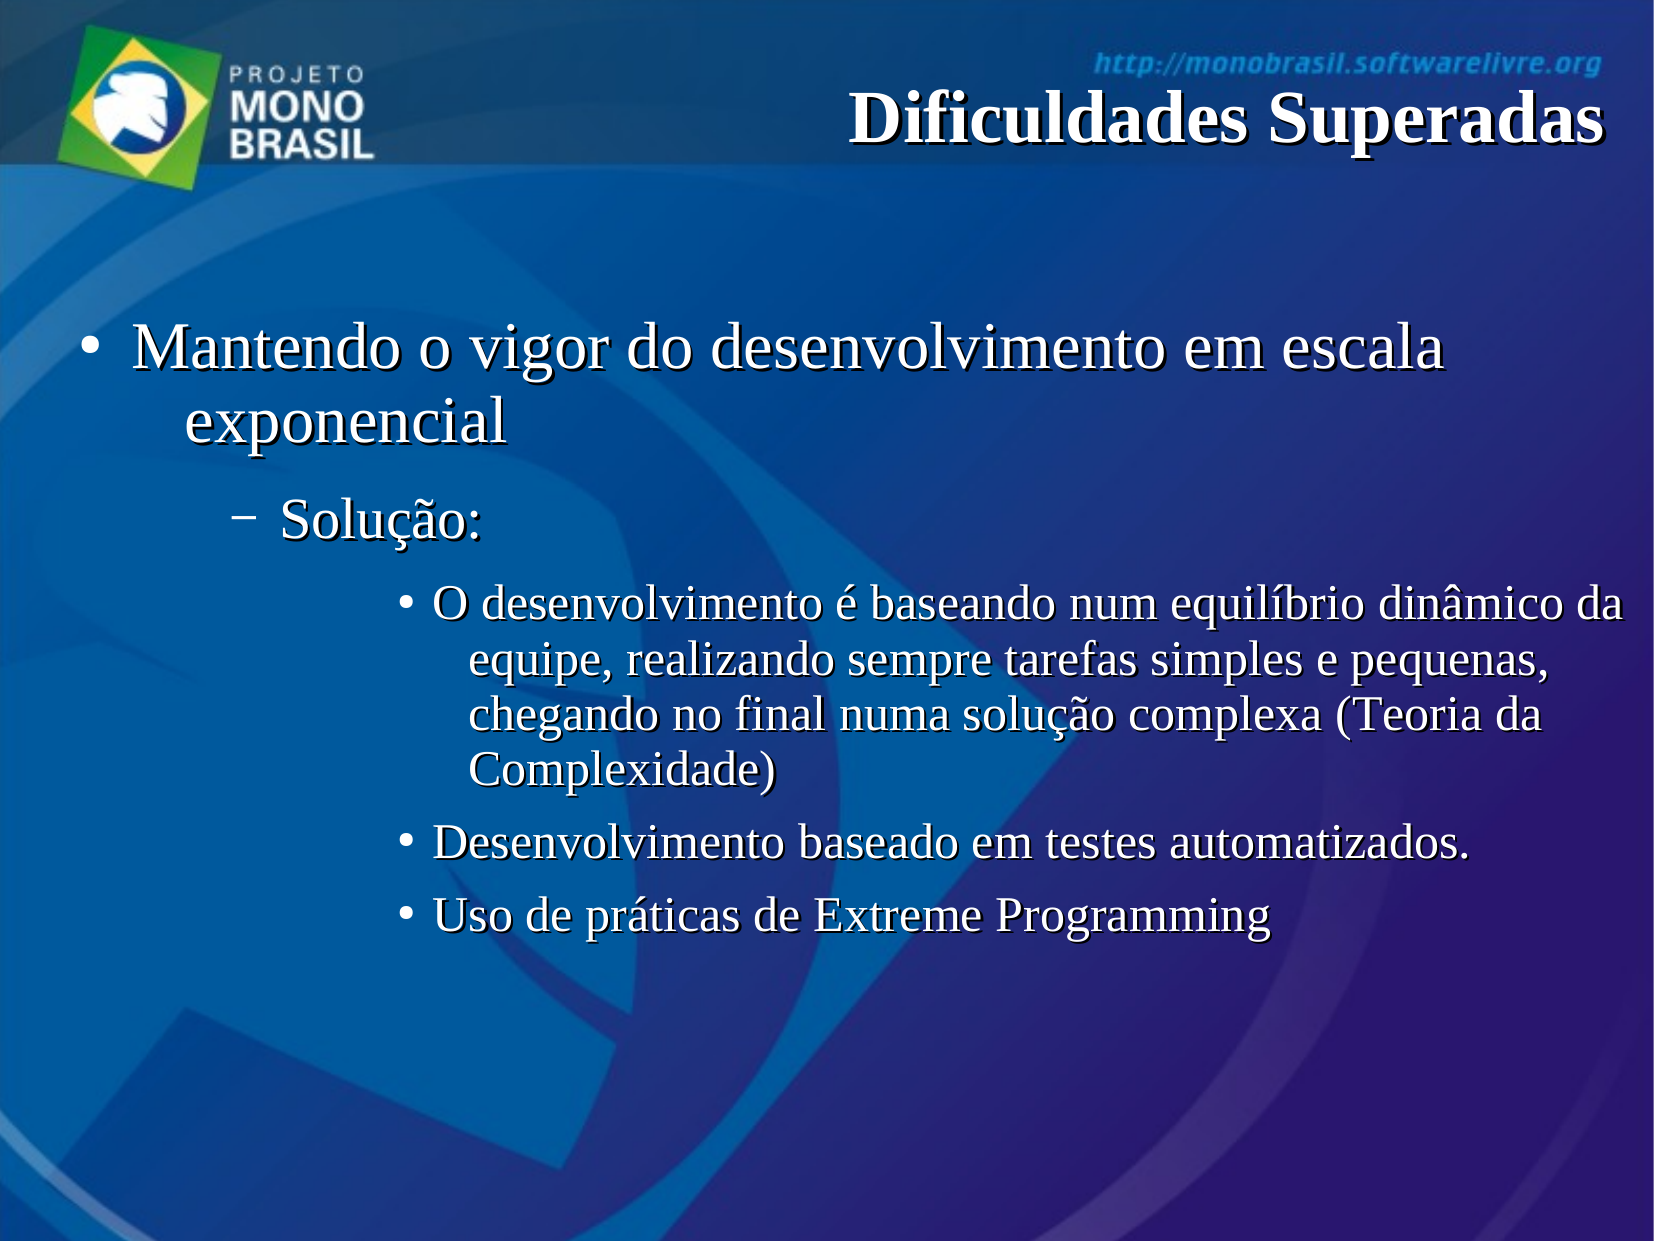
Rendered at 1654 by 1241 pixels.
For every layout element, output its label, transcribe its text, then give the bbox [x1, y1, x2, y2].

title Dificuldades Superadas [222, 43, 1606, 191]
picture [0, 0, 1654, 1241]
list Mantendo o vigor do desenvolvimento em escala exponencial Solução: O desenvolvimento é baseando num equilíbrio dinâmico da equipe, realizando sempre tarefas simples e pequenas, chegando no final numa solução complexa (Teoria da Complexidade) Desenvolvimento baseado em testes automatizados. Uso de práticas de Extreme Programming [42, 309, 1627, 1091]
